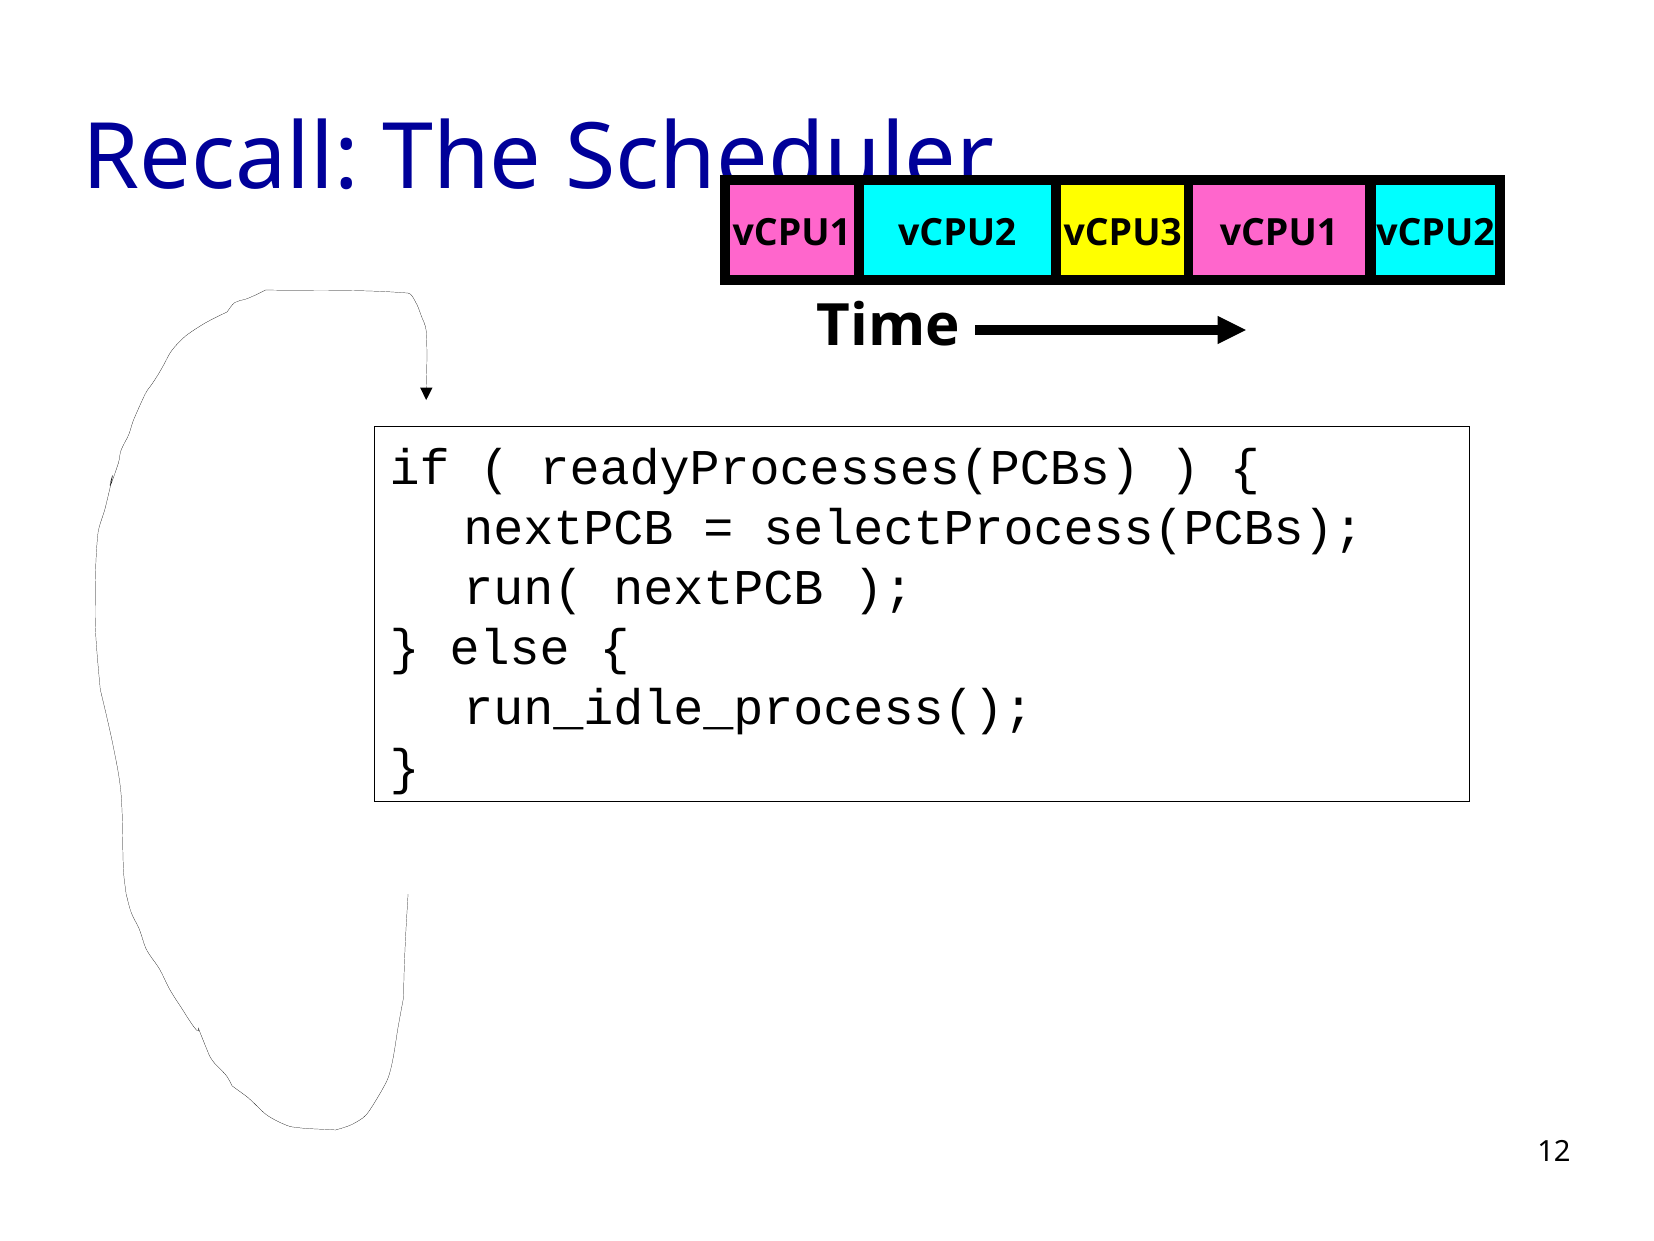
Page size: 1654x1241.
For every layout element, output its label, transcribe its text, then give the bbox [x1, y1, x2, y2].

text_box vCPU3 [1055, 180, 1188, 280]
text_box vCPU2 [1371, 180, 1500, 280]
text_box Time [801, 279, 990, 365]
text_box if ( readyProcesses(PCBs) ) { nextPCB = selectProcess(PCBs); run( nextPCB ); } else { run_idle_process(); } [374, 426, 1470, 802]
text_box vCPU2 [858, 180, 1055, 280]
title Recall: The Scheduler [82, 49, 1571, 257]
text_box vCPU1 [1188, 180, 1370, 280]
text_box vCPU1 [725, 180, 858, 280]
